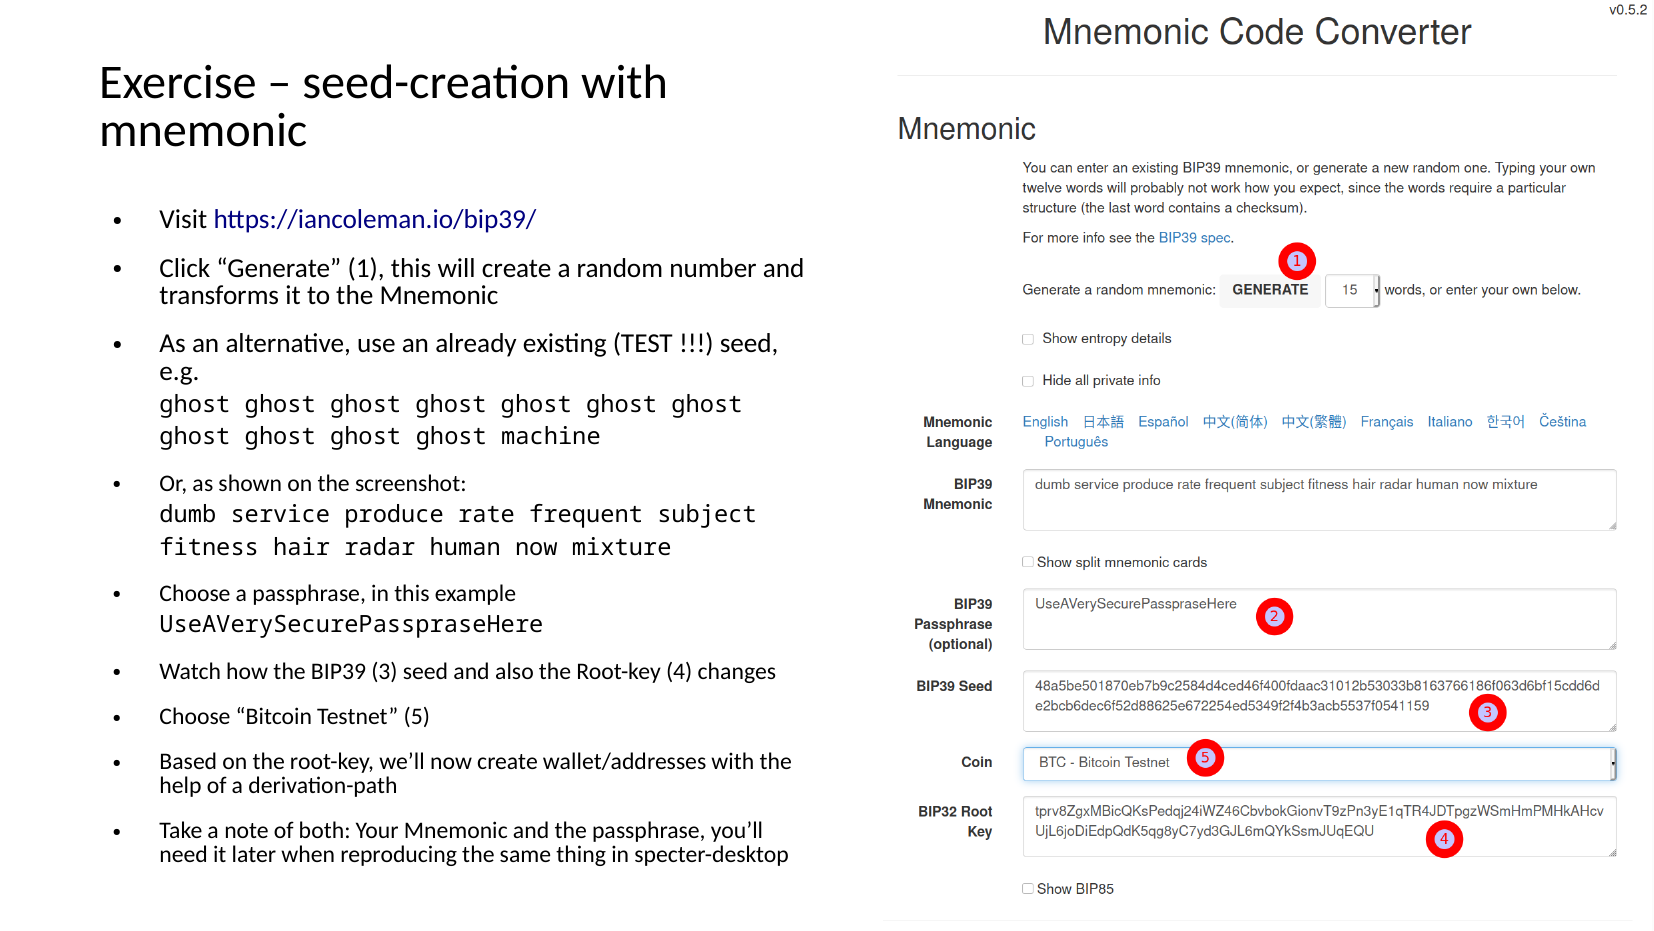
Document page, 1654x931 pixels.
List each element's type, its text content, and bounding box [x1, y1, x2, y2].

title Exercise – seed-creation with mnemonic [99, 27, 882, 193]
list Visit https://iancoleman.io/bip39/ Click “Generate” (1), this will create a random number and transforms it to the Mnemonic As an alternative, use an already existing (TEST !!!) seed, e.g. ghost ghost ghost ghost ghost ghost ghost ghost ghost ghost ghost machine Or, as shown on the screenshot: dumb service produce rate frequent subject fitness hair radar human now mixture Choose a passphrase, in this example UseAVerySecurePasspraseHere Watch how the BIP39 (3) seed and also the Root-key (4) changes Choose “Bitcoin Testnet” (5) Based on the root-key, we’ll now create wallet/addresses with the help of a derivation-path Take a note of both: Your Mnemonic and the passphrase, you’ll need it later when reproducing the same thing in specter-desktop [96, 207, 810, 871]
picture [882, 0, 1654, 931]
